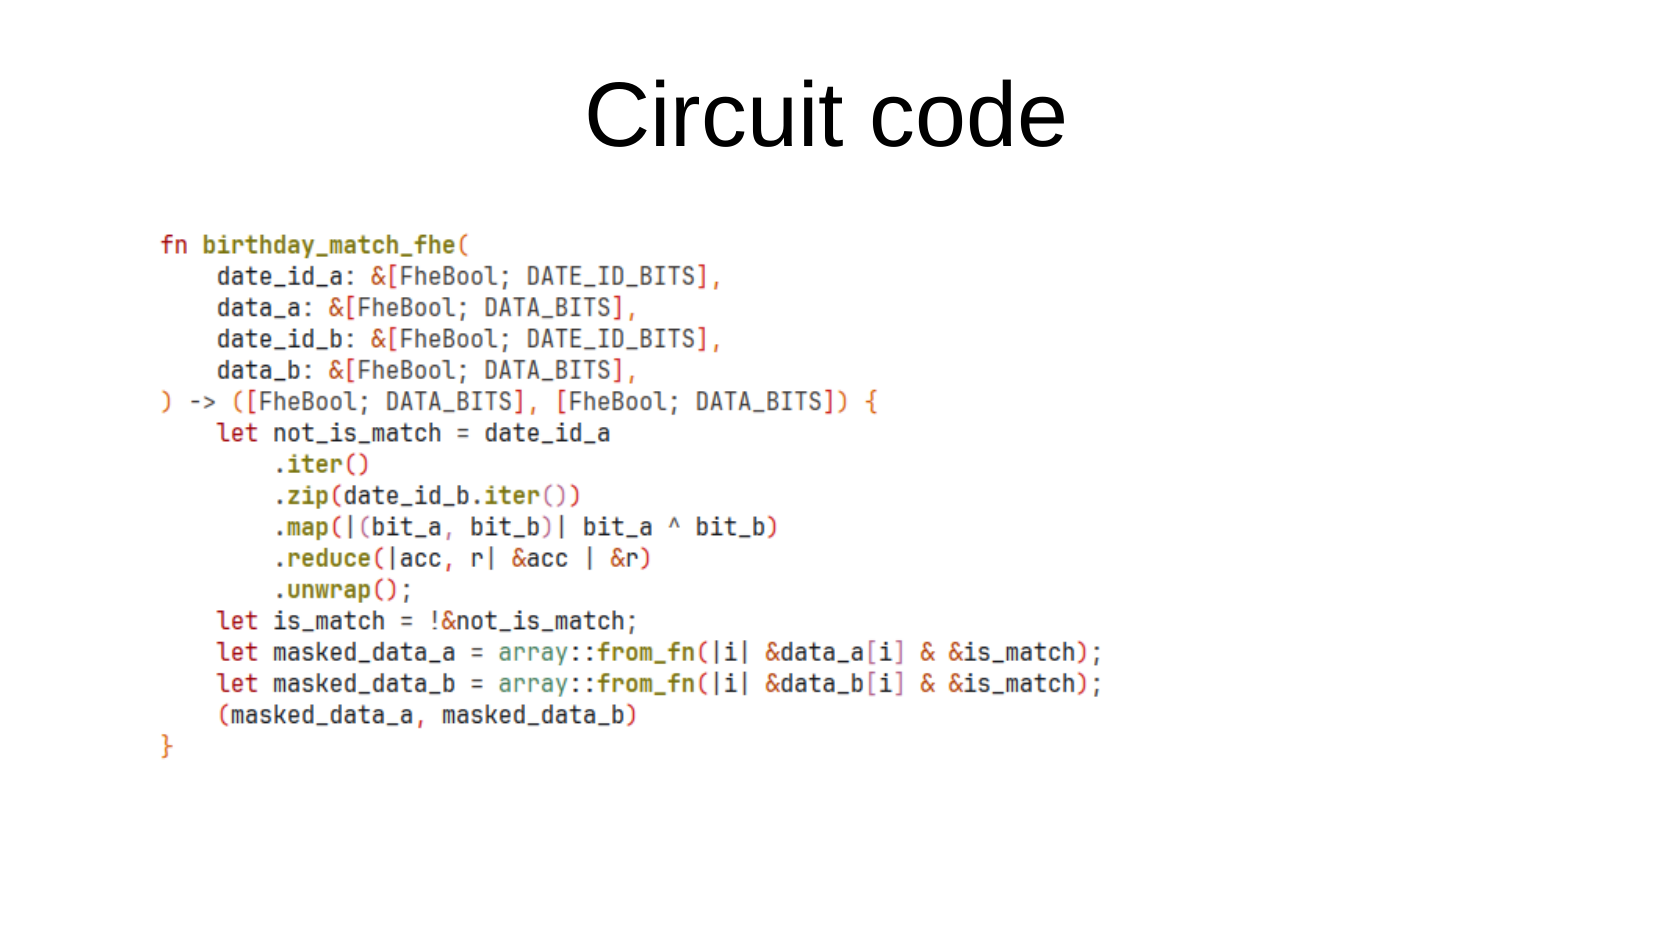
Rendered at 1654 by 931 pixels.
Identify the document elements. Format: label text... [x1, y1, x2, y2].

picture [151, 224, 1126, 769]
title Circuit code [82, 37, 1571, 193]
